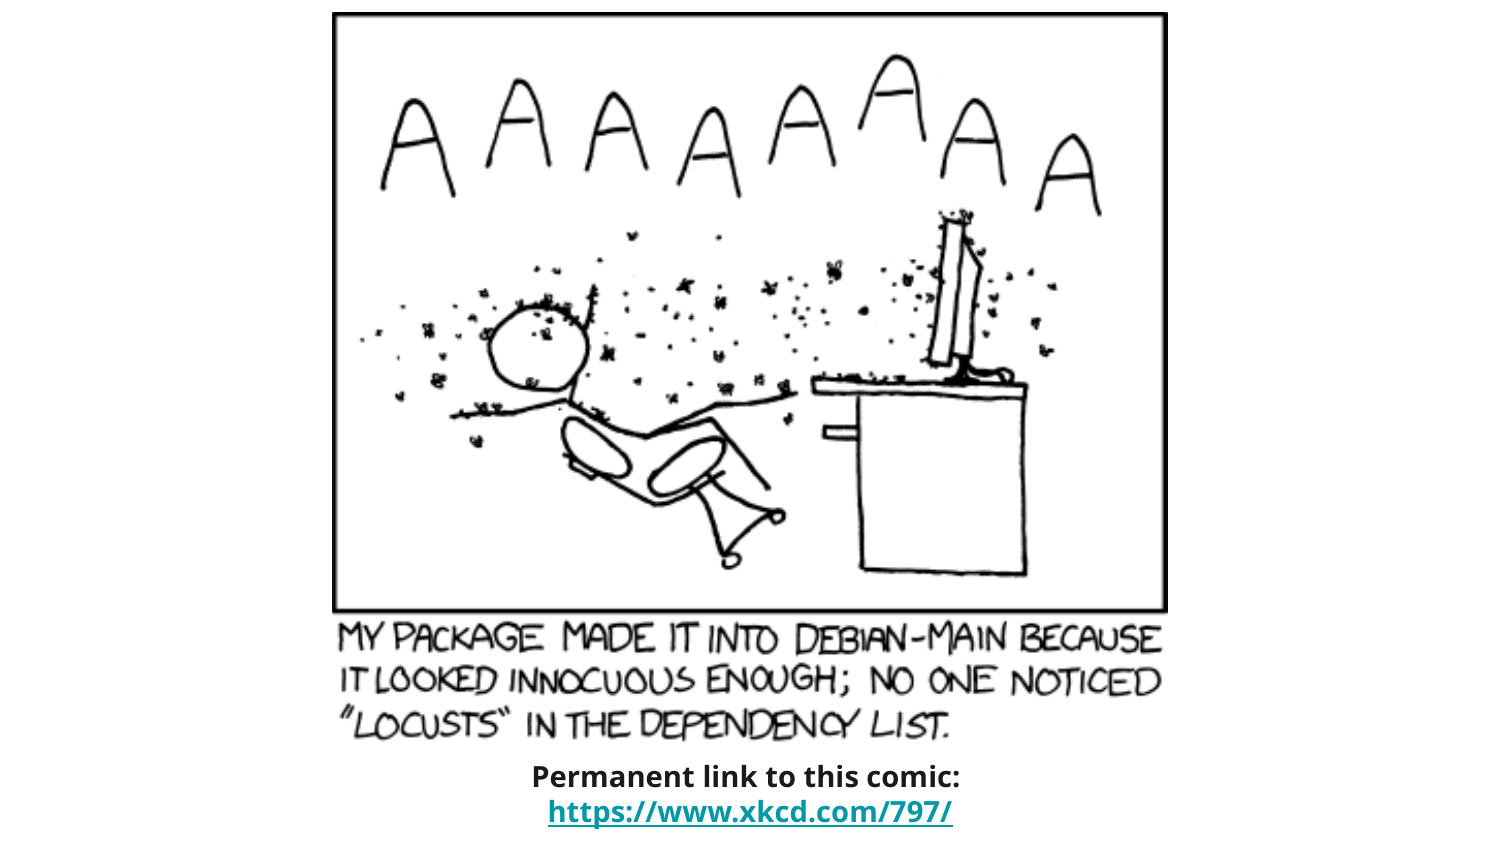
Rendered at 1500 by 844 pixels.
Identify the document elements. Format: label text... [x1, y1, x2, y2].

text_box Permanent link to this comic: https://www.xkcd.com/797/ [332, 760, 1168, 831]
picture [332, 12, 1168, 750]
